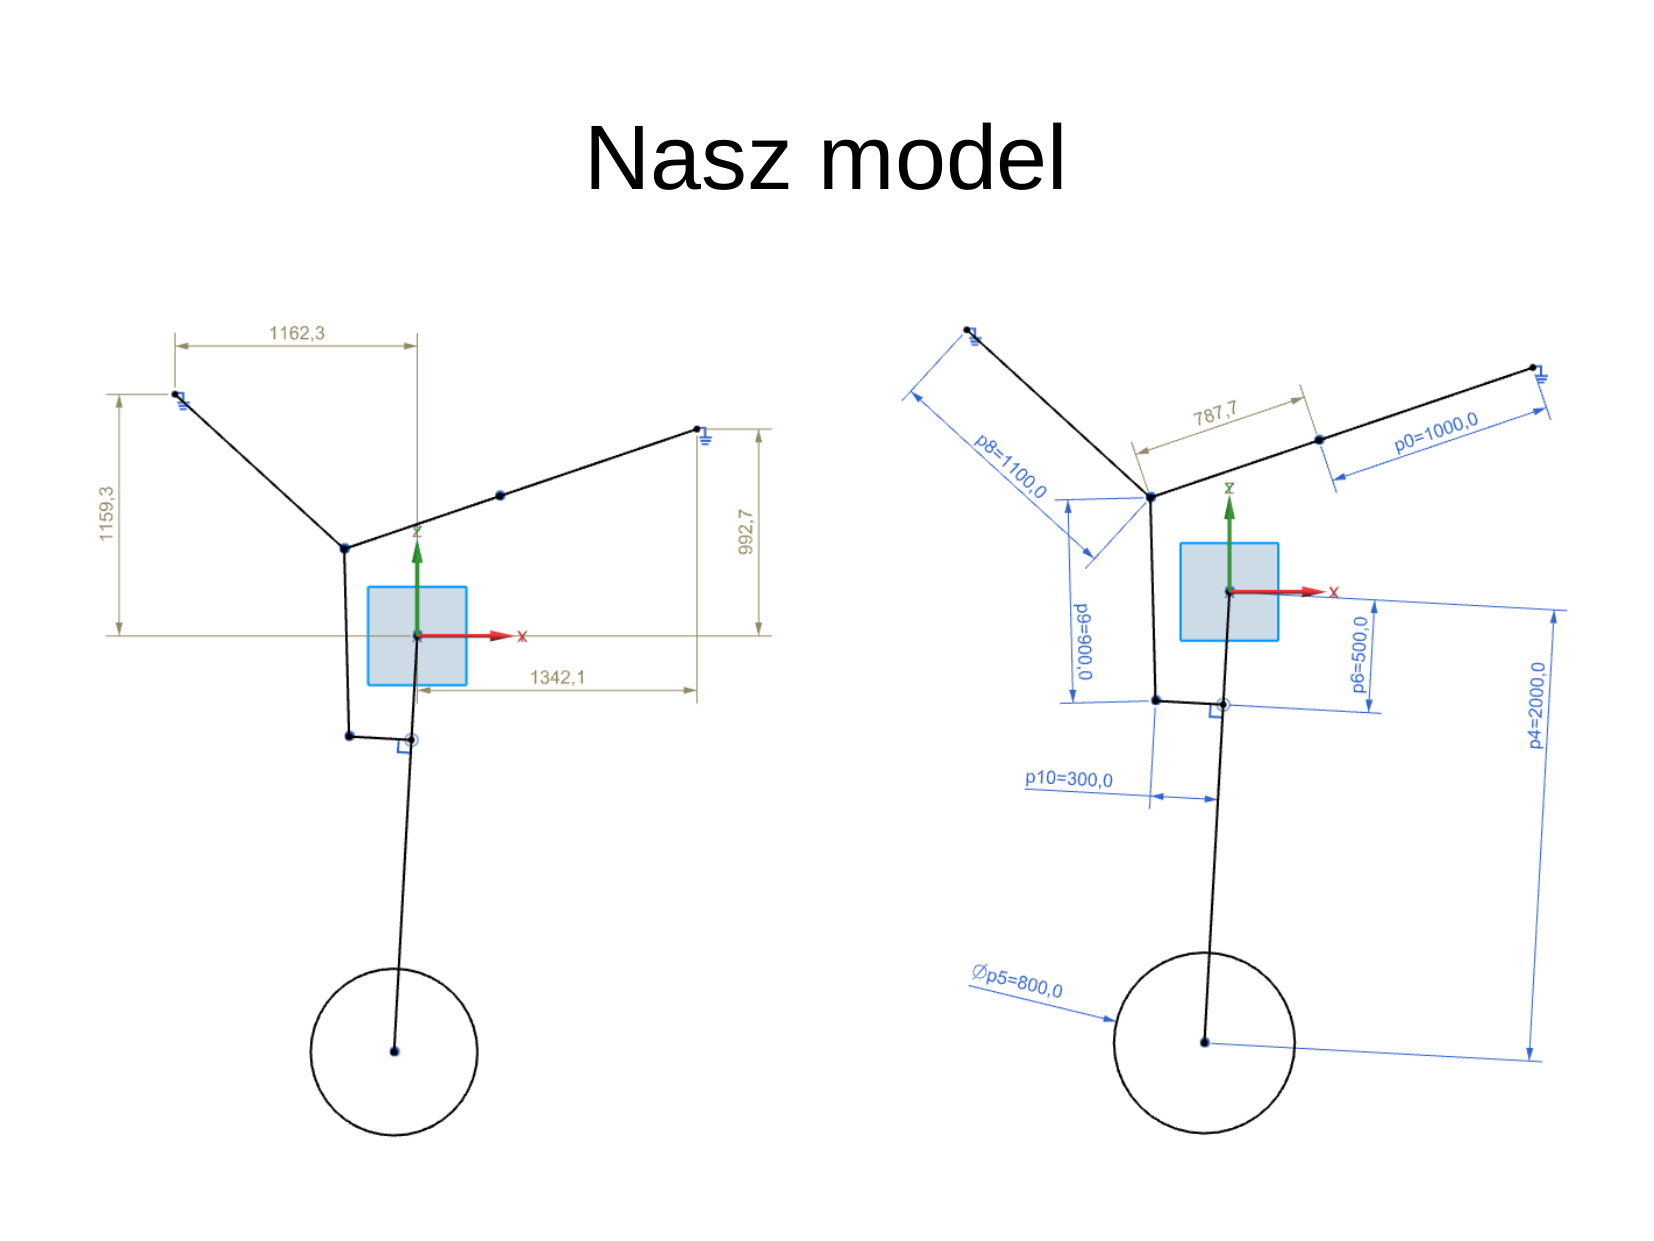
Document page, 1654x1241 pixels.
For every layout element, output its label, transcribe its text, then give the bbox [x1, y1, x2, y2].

picture [869, 290, 1590, 1170]
title Nasz model [82, 49, 1571, 257]
picture [54, 290, 810, 1170]
